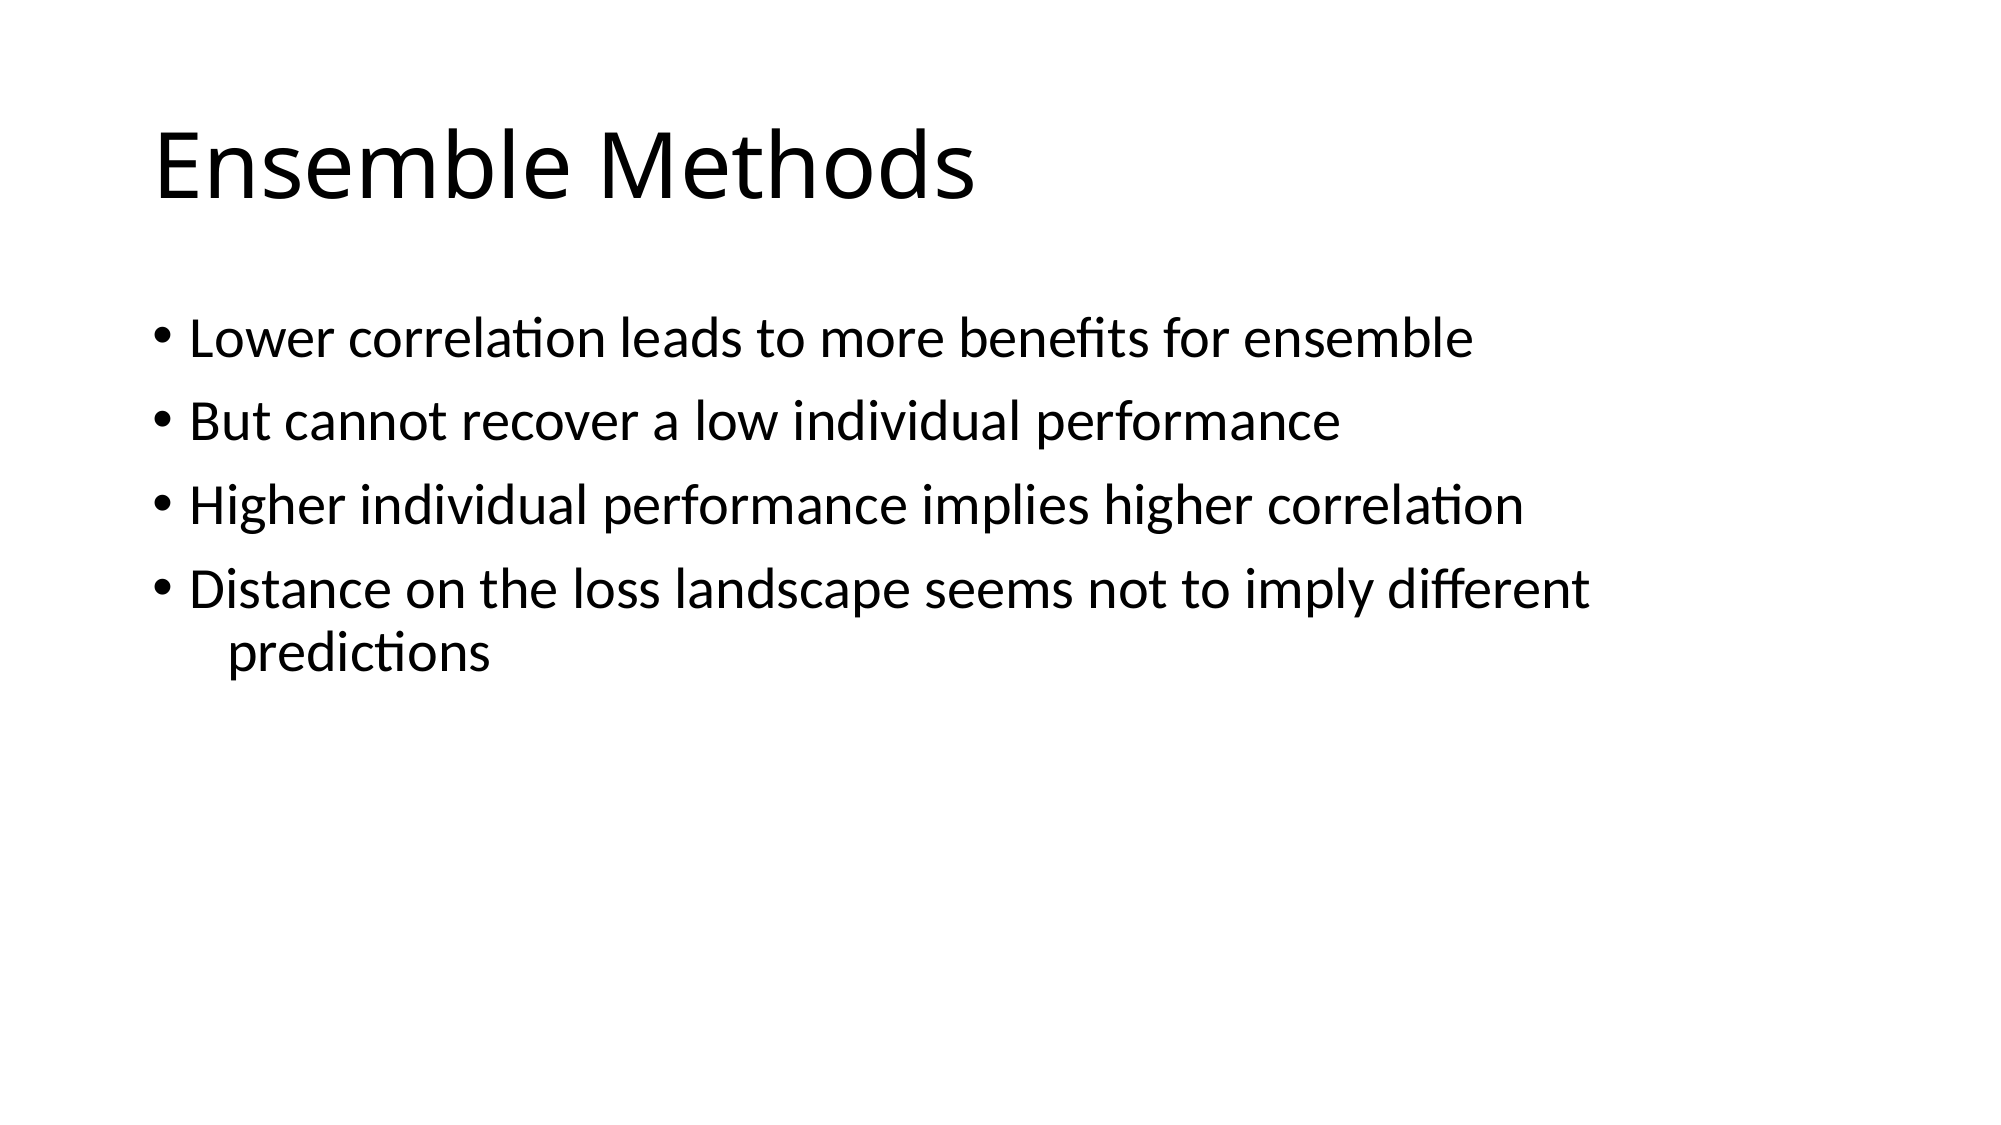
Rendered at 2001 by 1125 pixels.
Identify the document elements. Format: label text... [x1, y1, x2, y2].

list Lower correlation leads to more benefits for ensemble But cannot recover a low individual performance Higher individual performance implies higher correlation Distance on the loss landscape seems not to imply different predictions [137, 299, 1863, 1014]
title Ensemble Methods [137, 59, 1863, 278]
